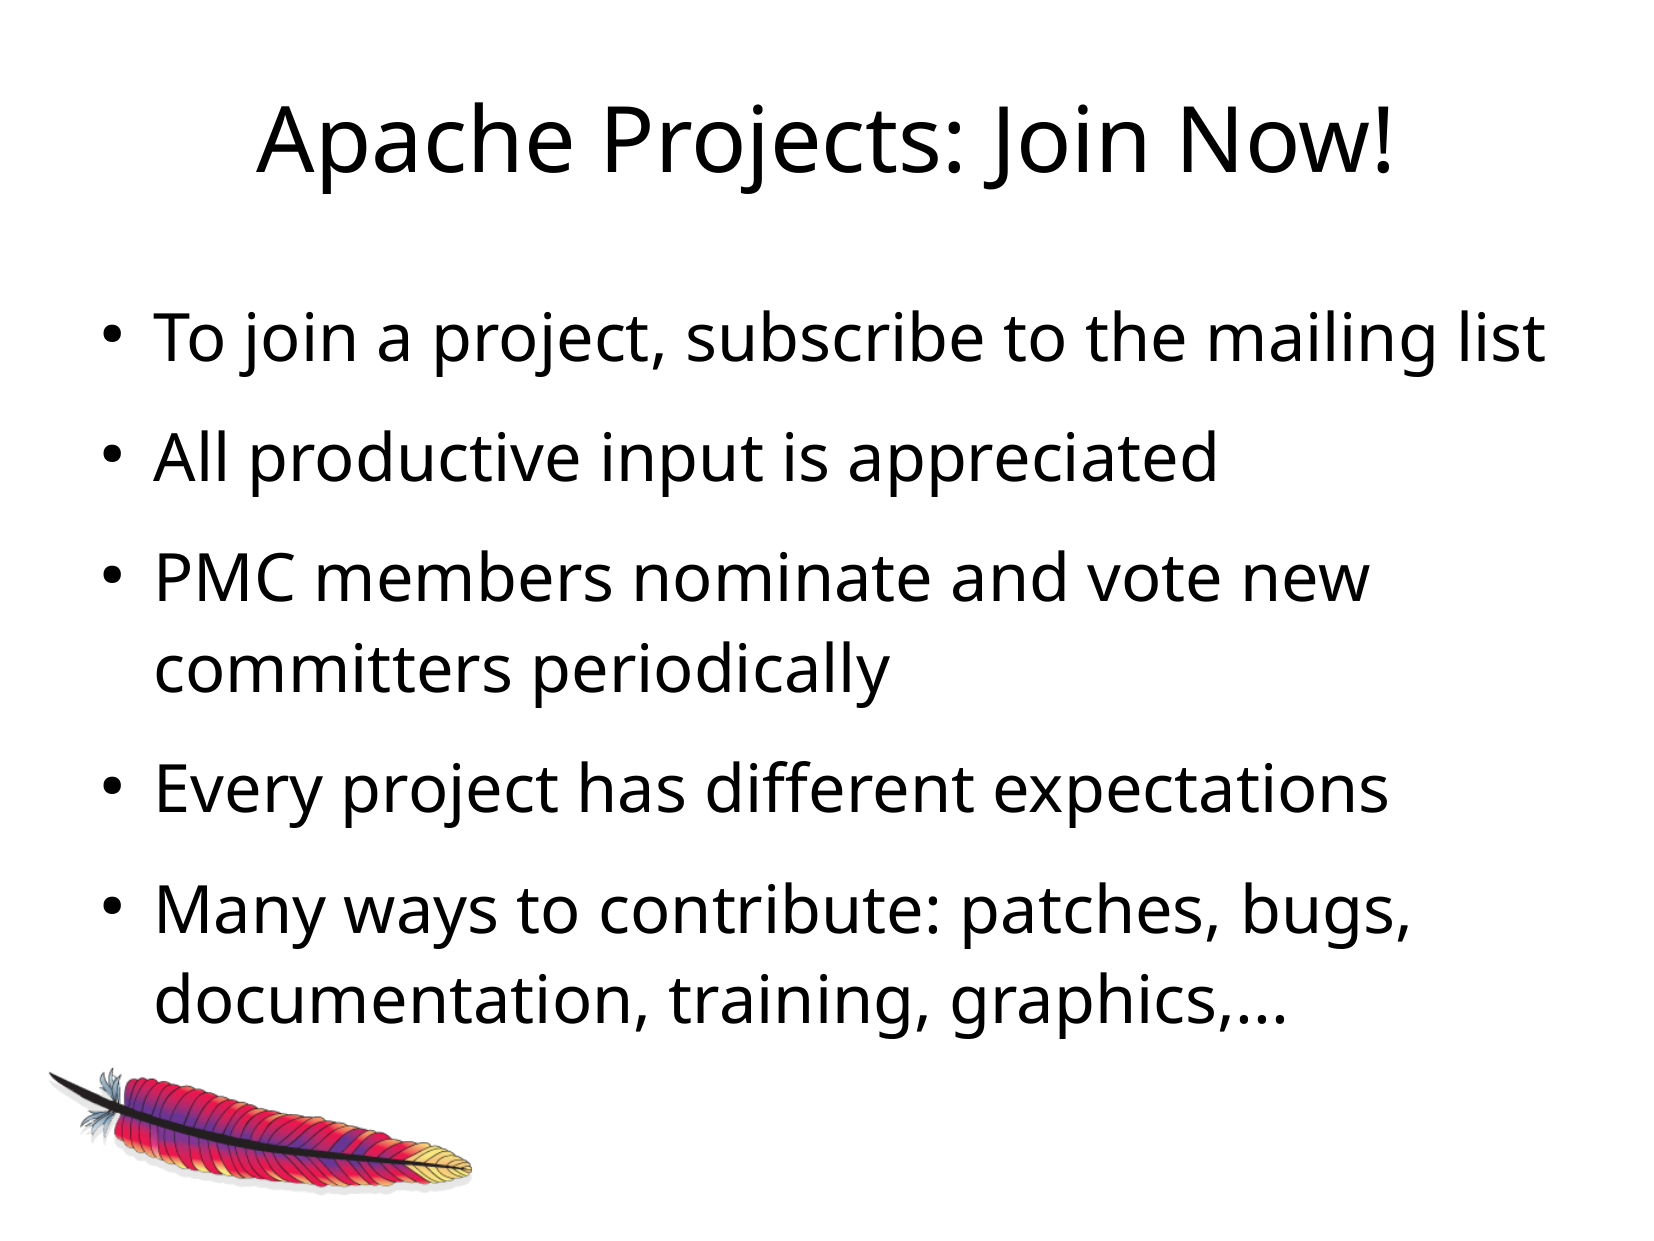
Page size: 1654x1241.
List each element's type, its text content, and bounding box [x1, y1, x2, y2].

title Apache Projects: Join Now! [82, 49, 1571, 226]
list To join a project, subscribe to the mailing list All productive input is appreciated PMC members nominate and vote new committers periodically Every project has different expectations Many ways to contribute: patches, bugs, documentation, training, graphics,... [82, 290, 1571, 1109]
picture [45, 1064, 477, 1200]
